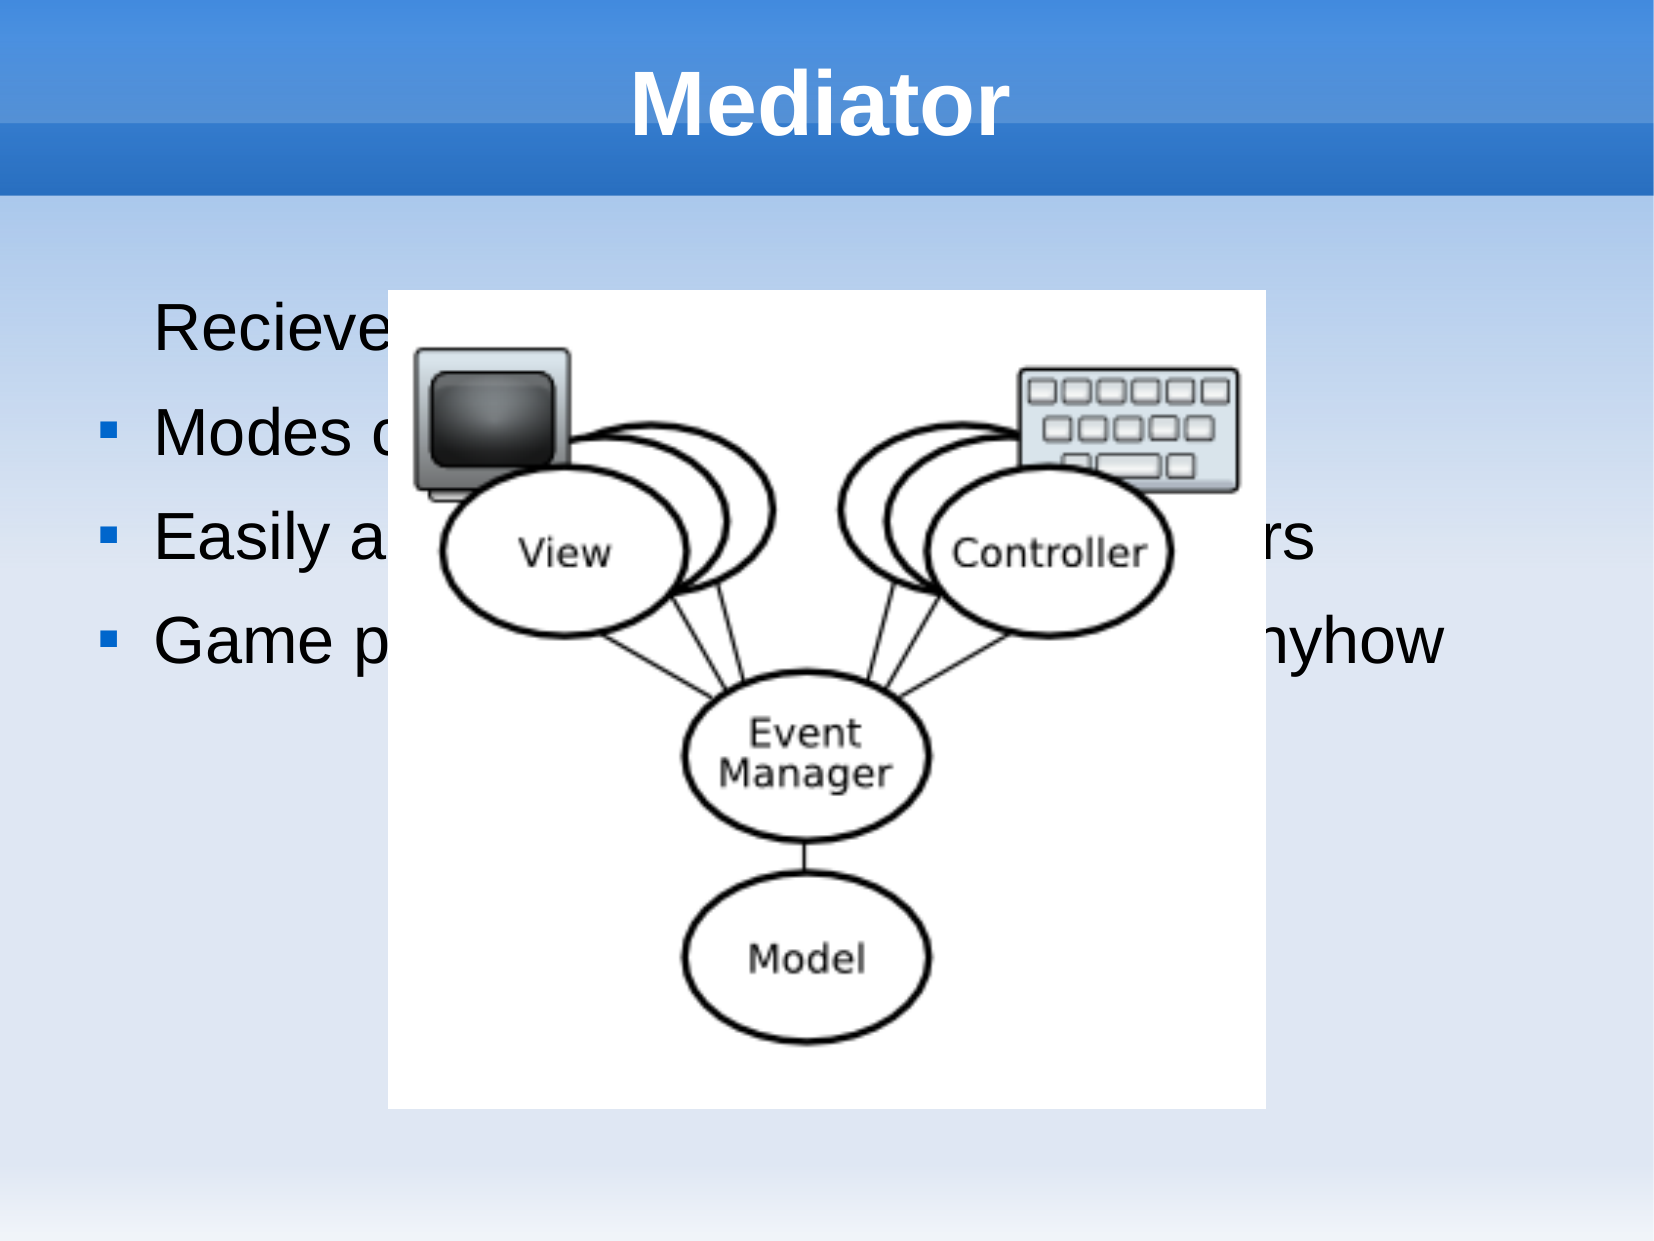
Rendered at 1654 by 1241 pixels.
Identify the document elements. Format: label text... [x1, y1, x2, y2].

title Mediator [76, 0, 1565, 208]
list Recieve, prioritize, dispatch events Modes change (pause, menu) Easily add/remove Views or Controllers Game programming is event-based anyhow [82, 290, 388, 1109]
picture [0, 0, 1654, 1241]
